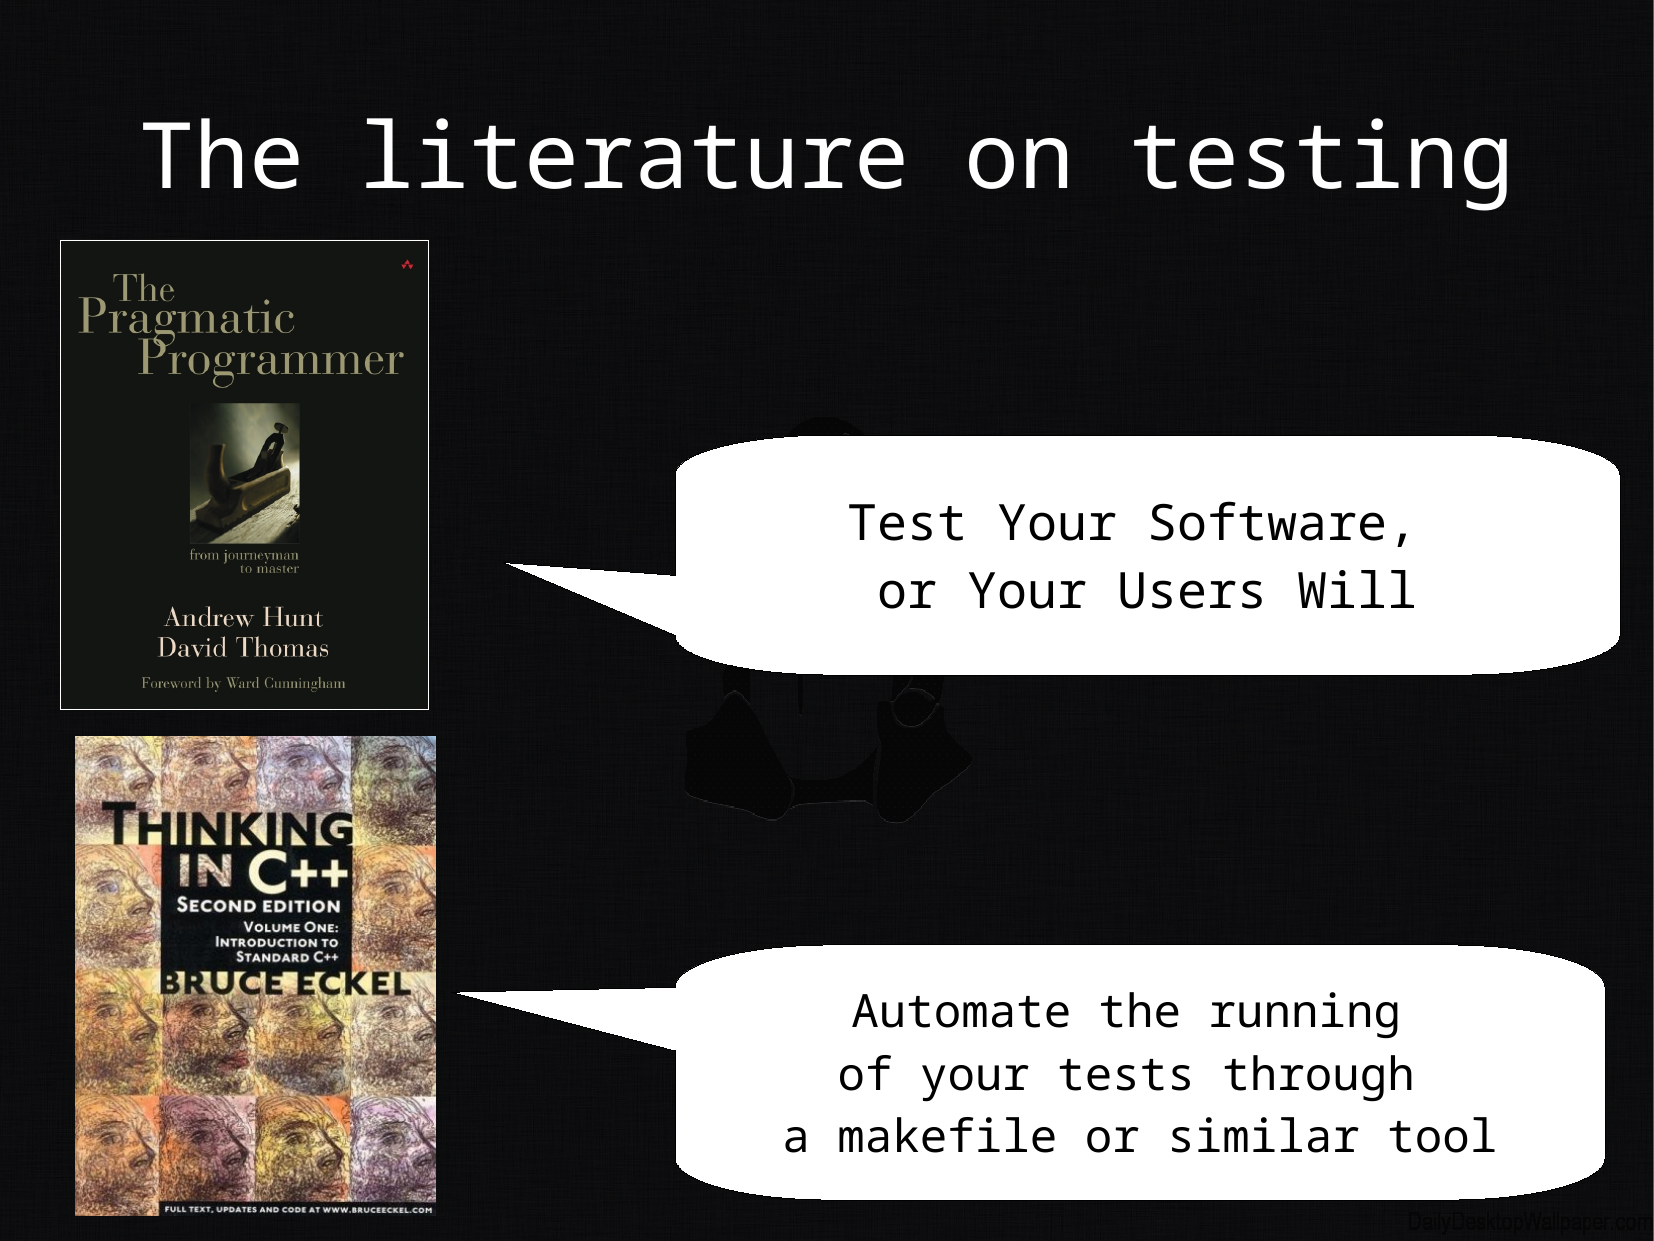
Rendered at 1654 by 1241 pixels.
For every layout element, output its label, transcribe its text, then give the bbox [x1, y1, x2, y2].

title The literature on testing [82, 49, 1571, 257]
text_box Automate the running of your tests through a makefile or similar tool [451, 944, 1606, 1201]
text_box Test Your Software, or Your Users Will [503, 435, 1621, 676]
picture [0, 0, 1654, 1241]
